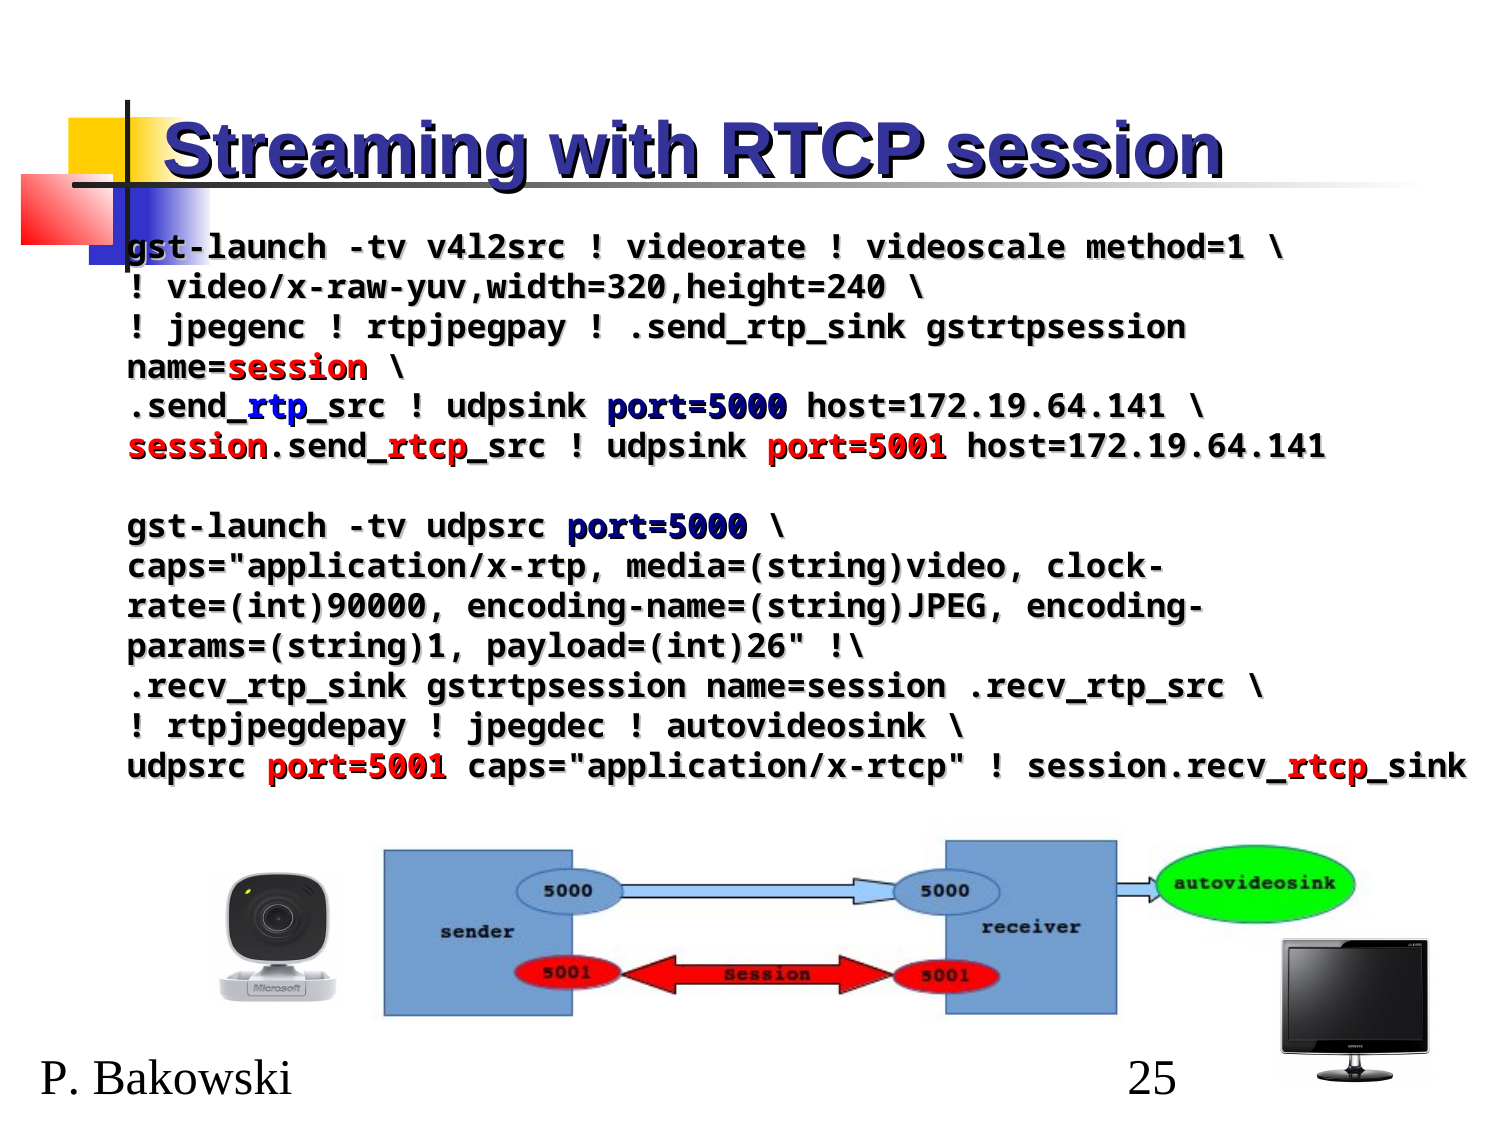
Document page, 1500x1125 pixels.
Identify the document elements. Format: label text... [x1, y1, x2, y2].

title Streaming with RTCP session [147, 92, 1394, 213]
picture [348, 820, 1435, 1083]
text_box gst-launch -tv v4l2src ! videorate ! videoscale method=1 \ ! video/x-raw-yuv,width=320,height=240 \ ! jpegenc ! rtpjpegpay ! .send_rtp_sink gstrtpsession name=session \ .send_rtp_src ! udpsink port=5000 host=172.19.64.141 \ session.send_rtcp_src ! udpsink port=5001 host=172.19.64.141 gst-launch -tv udpsrc port=5000 \ caps="application/x-rtp, media=(string)video, clock-rate=(int)90000, encoding-name=(string)JPEG, encoding-params=(string)1, payload=(int)26" !\ .recv_rtp_sink gstrtpsession name=session .recv_rtp_src \ ! rtpjpegdepay ! jpegdec ! autovideosink \ udpsrc port=5001 caps="application/x-rtcp" ! session.recv_rtcp_sink [112, 217, 1483, 792]
picture [212, 872, 342, 1004]
